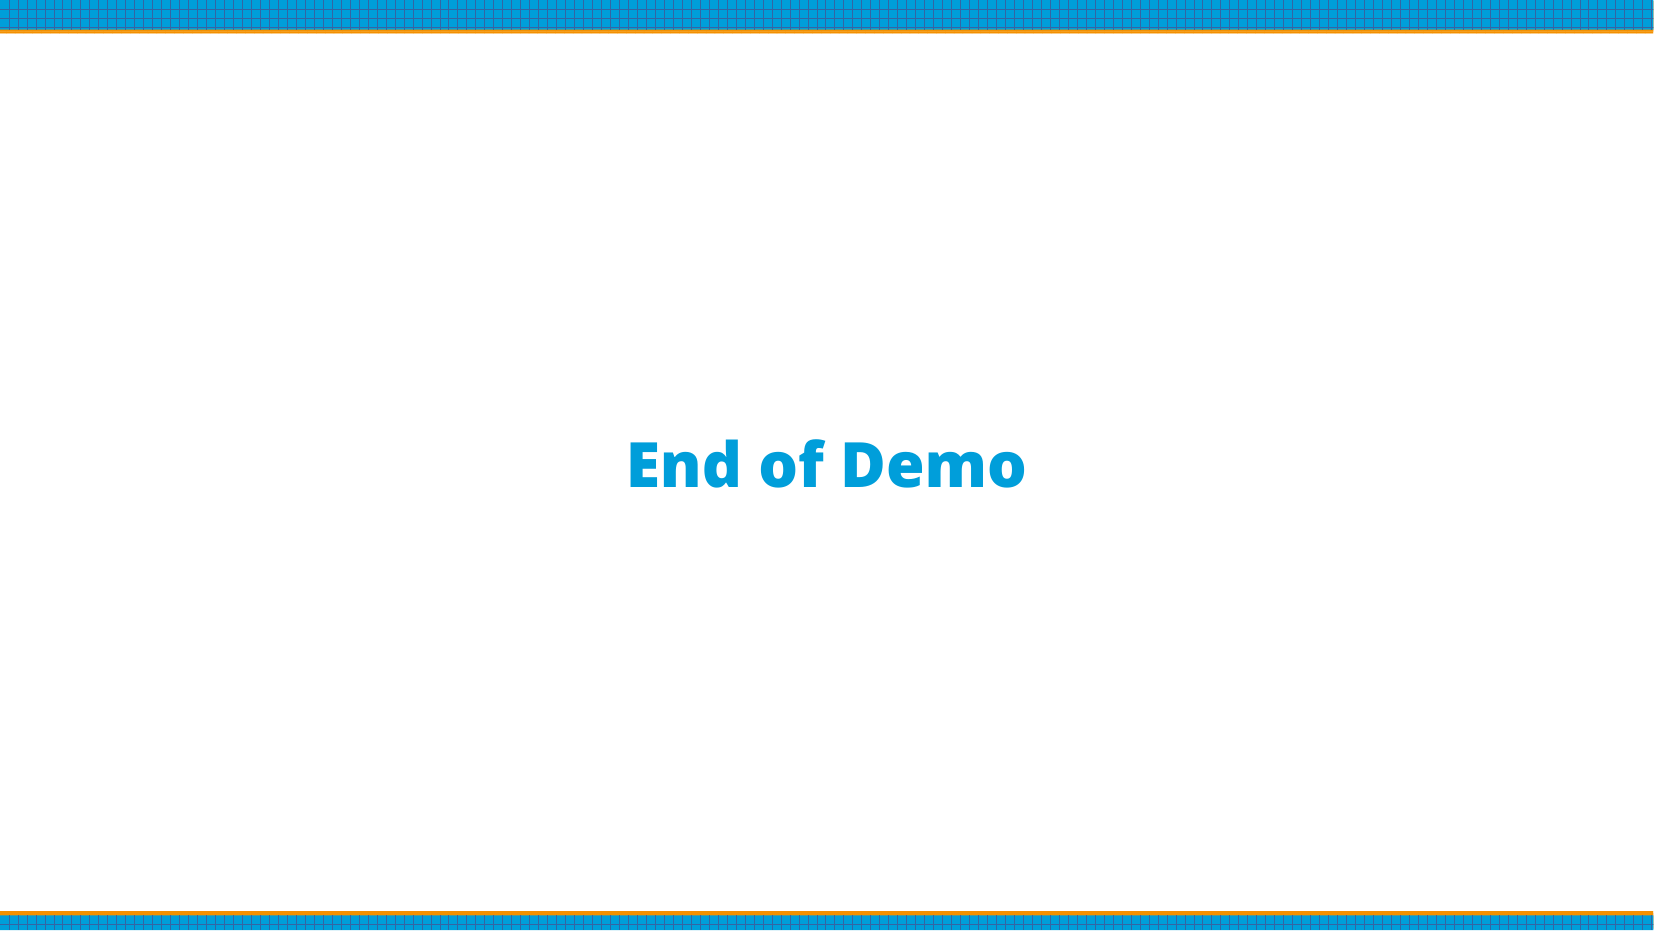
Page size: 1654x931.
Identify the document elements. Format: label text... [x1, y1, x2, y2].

subtitle End of Demo [82, 103, 1571, 824]
